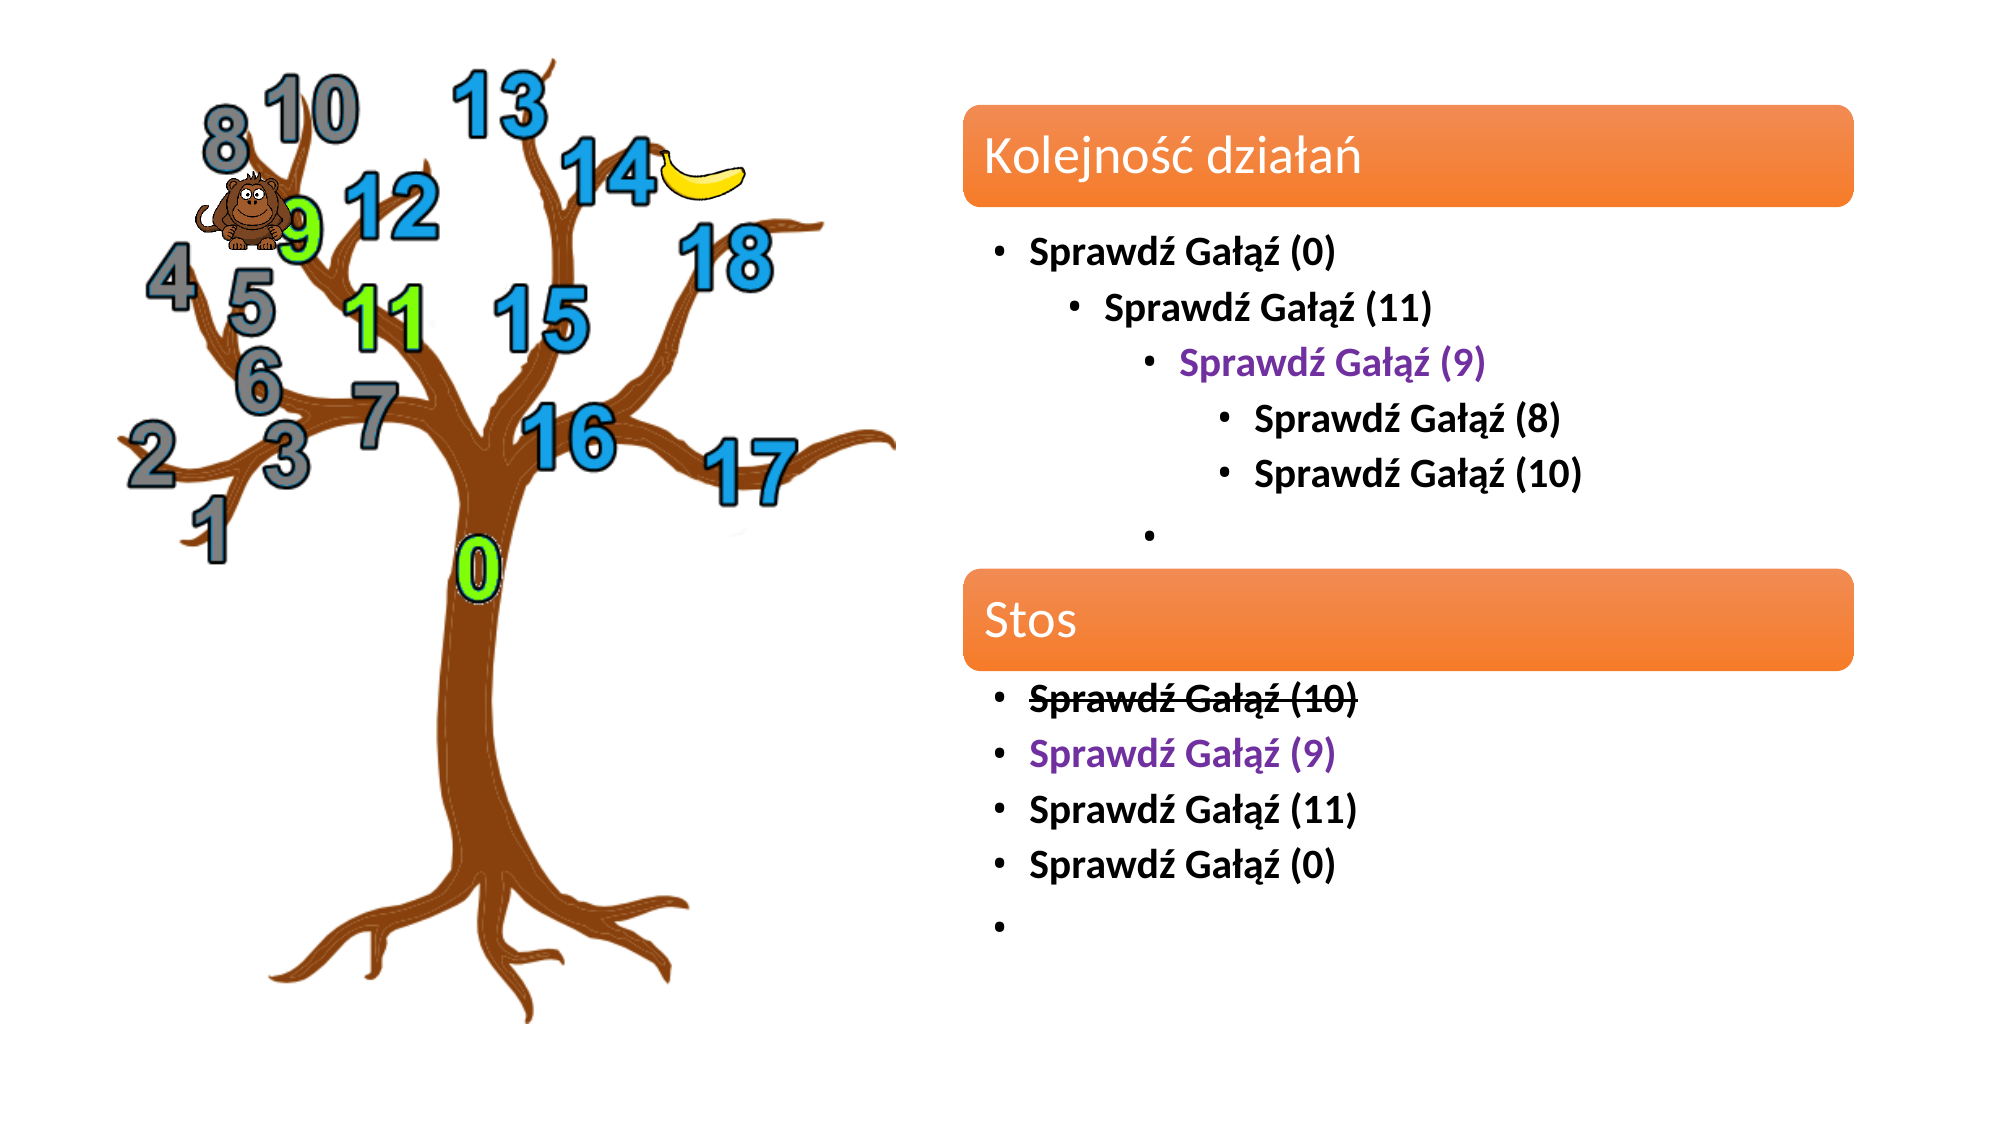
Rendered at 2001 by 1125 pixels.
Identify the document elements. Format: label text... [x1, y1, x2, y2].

text_box Stos [963, 568, 1854, 671]
text_box Kolejność działań [963, 104, 1854, 208]
text_box Sprawdź Gałąź (10) Sprawdź Gałąź (9) Sprawdź Gałąź (11) Sprawdź Gałąź (0) [963, 671, 1854, 954]
picture [117, 58, 896, 1024]
text_box Sprawdź Gałąź (0) Sprawdź Gałąź (11) Sprawdź Gałąź (9) Sprawdź Gałąź (8) Sprawdź Gałąź (10) [963, 224, 1854, 569]
